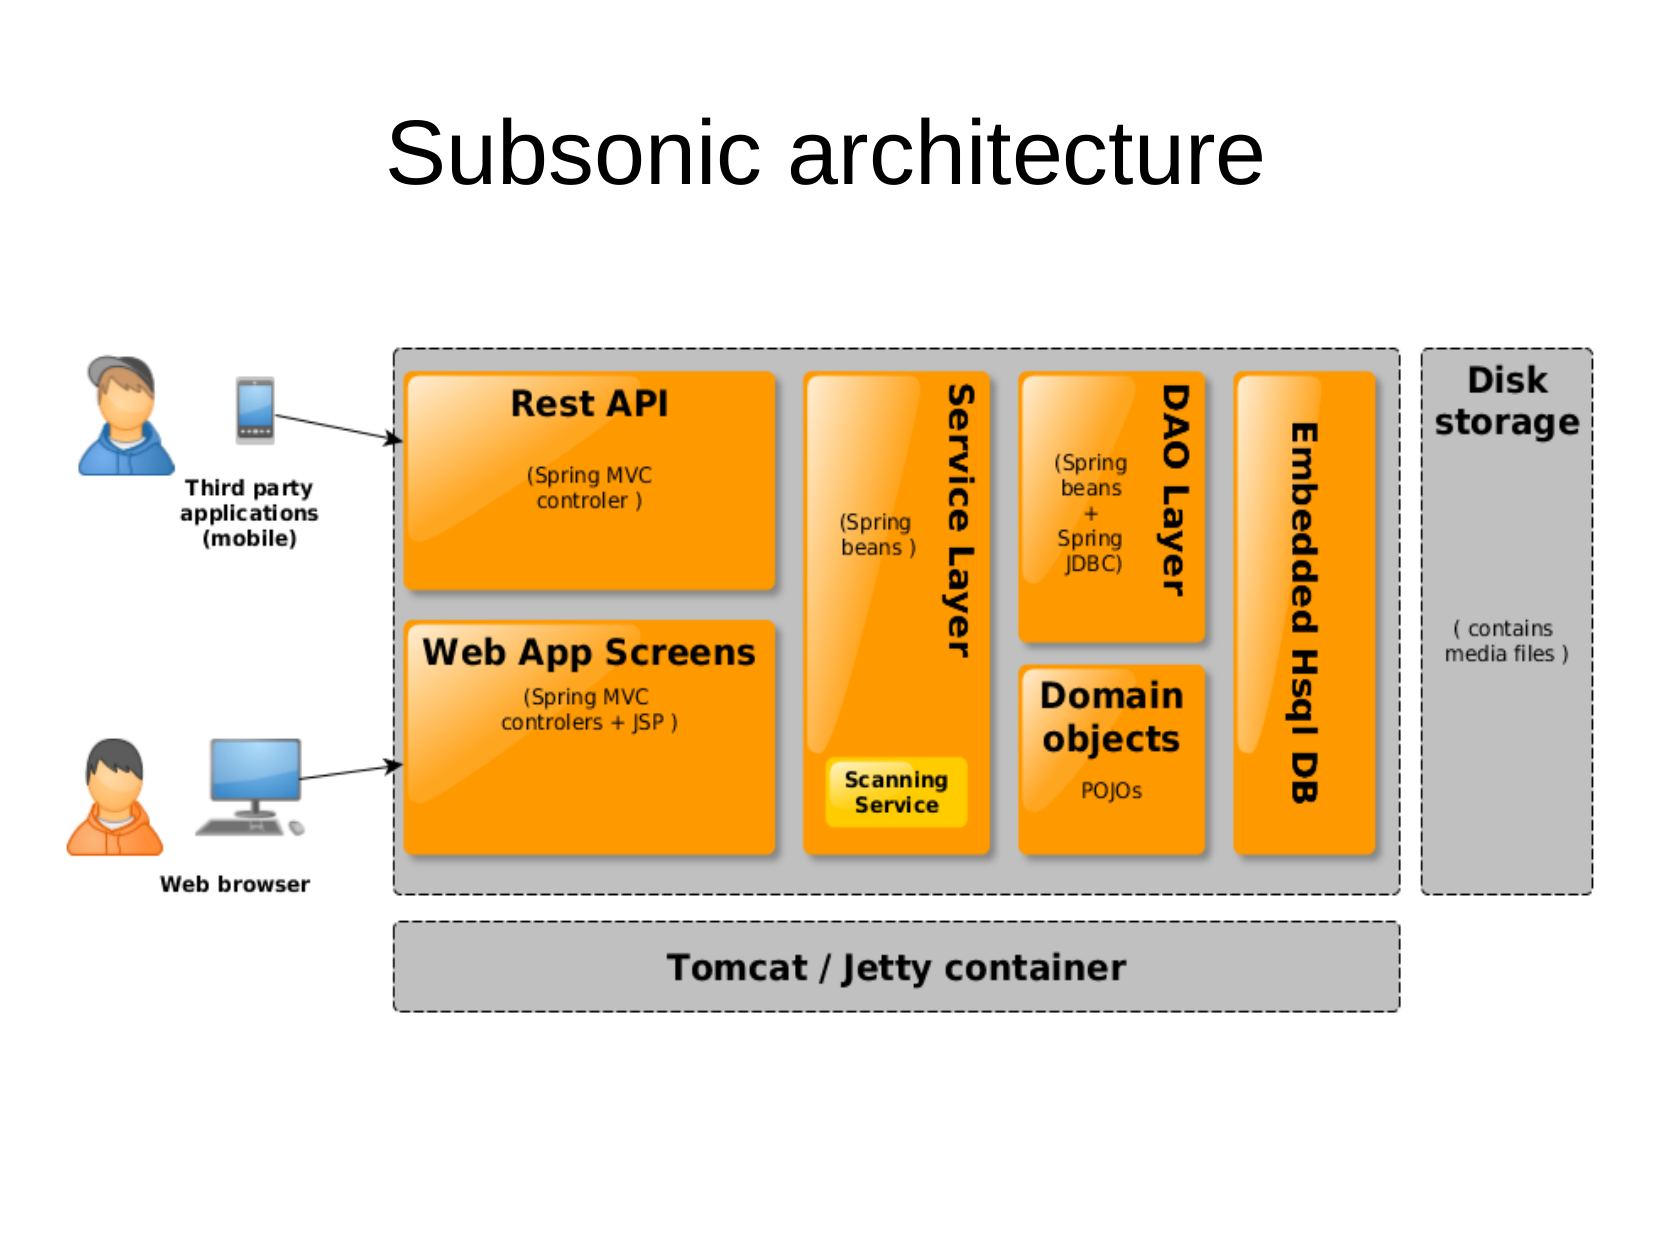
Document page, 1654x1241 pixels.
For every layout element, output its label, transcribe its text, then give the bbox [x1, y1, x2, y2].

title Subsonic architecture [82, 49, 1571, 257]
picture [40, 321, 1619, 1040]
